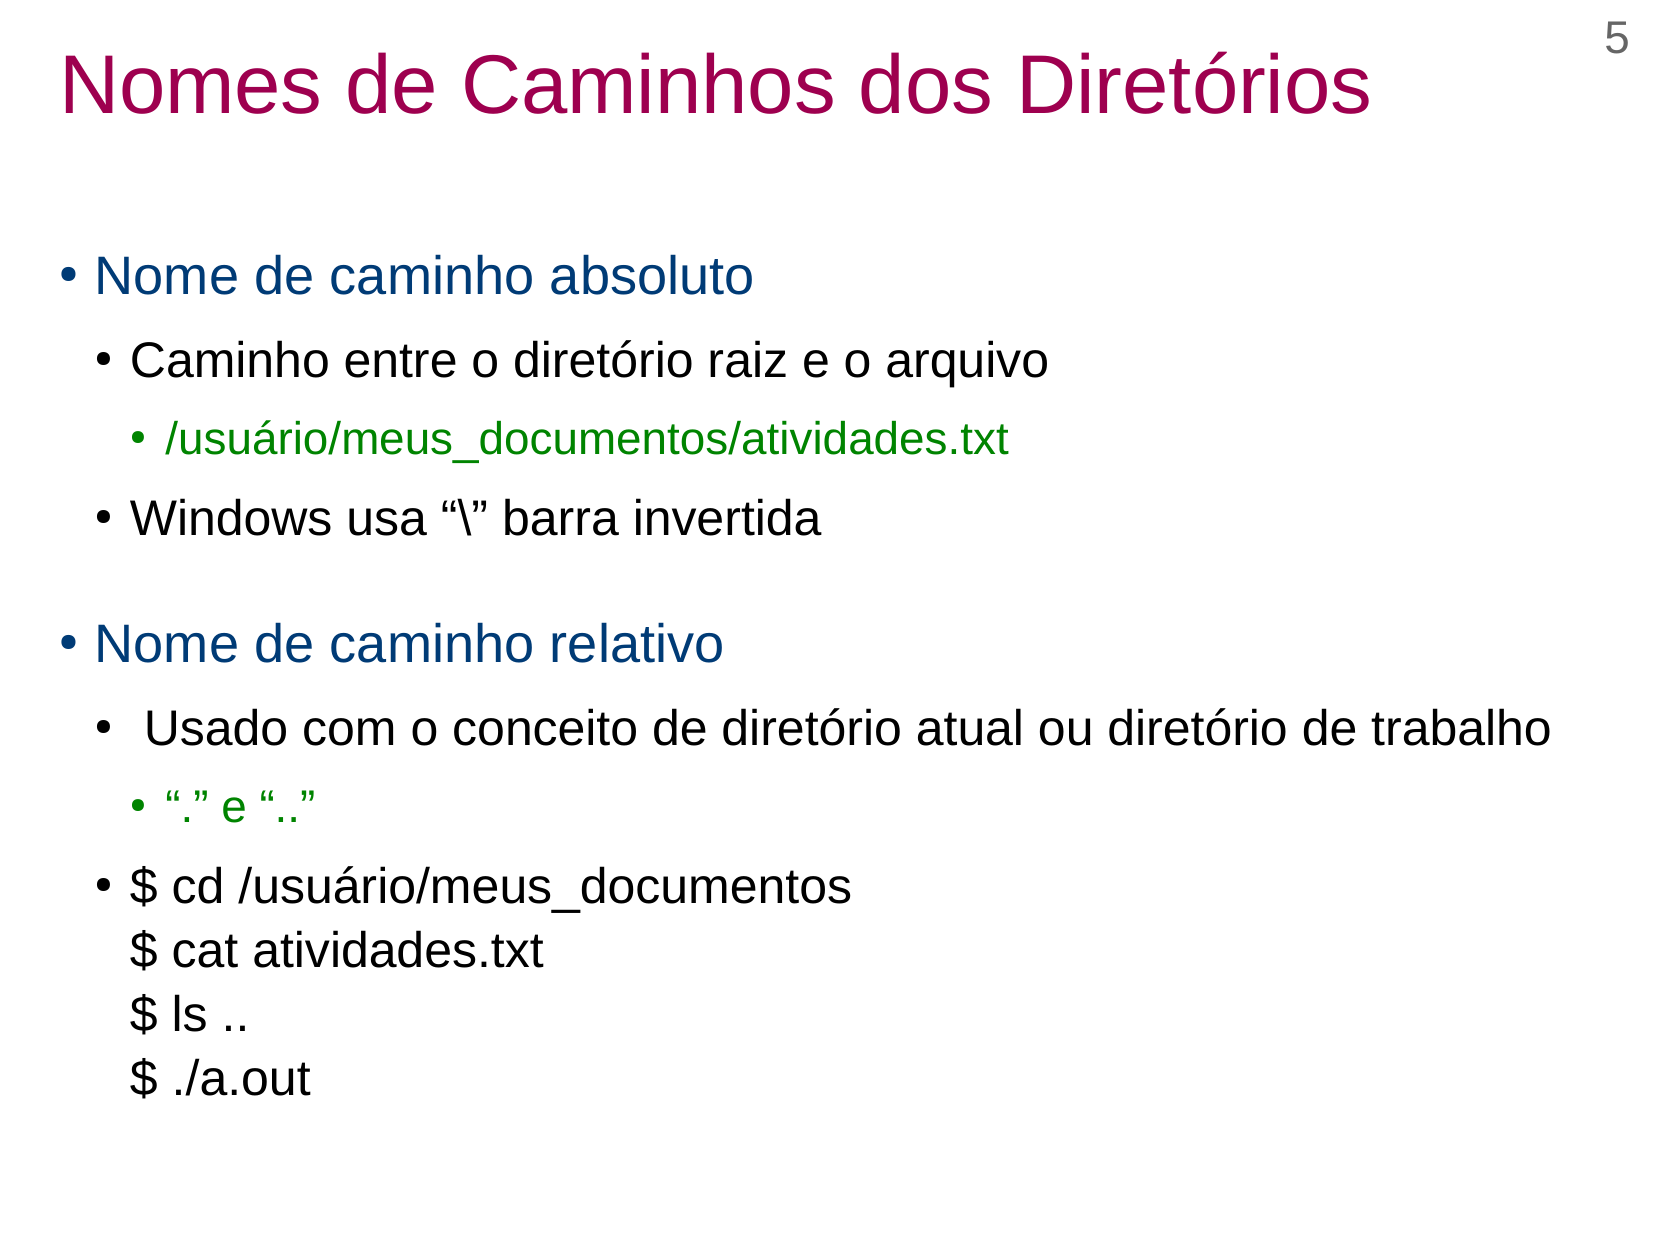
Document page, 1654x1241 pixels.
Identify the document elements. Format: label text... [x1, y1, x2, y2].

list Nome de caminho absoluto Caminho entre o diretório raiz e o arquivo /usuário/meus_documentos/atividades.txt Windows usa “\” barra invertida Nome de caminho relativo Usado com o conceito de diretório atual ou diretório de trabalho “.” e “..” $ cd /usuário/meus_documentos $ cat atividades.txt $ ls .. $ ./a.out [59, 236, 1595, 1211]
title Nomes de Caminhos dos Diretórios [59, 29, 1595, 148]
